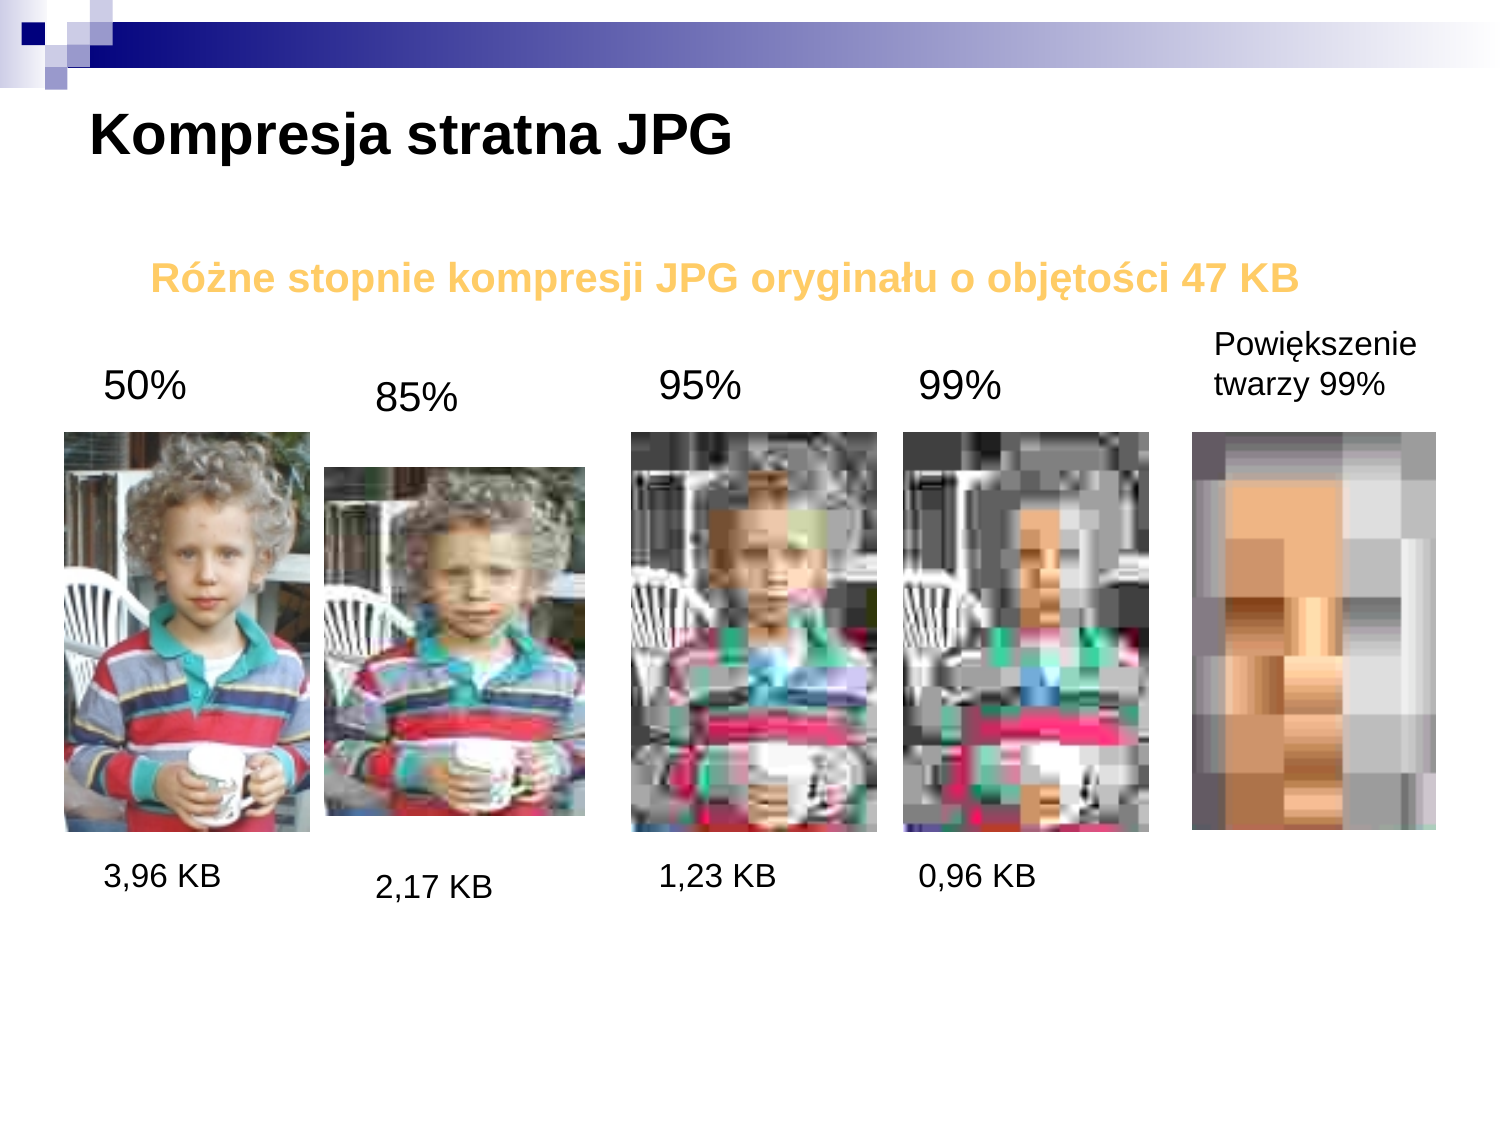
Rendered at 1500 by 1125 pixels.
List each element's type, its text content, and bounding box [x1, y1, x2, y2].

picture [631, 432, 877, 832]
text_box 2,17 KB [360, 857, 597, 914]
text_box 85% [360, 361, 597, 428]
text_box 3,96 KB [88, 846, 326, 902]
text_box 99% [903, 350, 1141, 416]
title Kompresja stratna JPG [75, 74, 1426, 188]
text_box 1,23 KB [643, 846, 881, 902]
picture [324, 467, 585, 816]
text_box Różne stopnie kompresji JPG oryginału o objętości 47 KB [135, 243, 1341, 309]
picture [903, 432, 1149, 832]
picture [1192, 432, 1436, 830]
text_box 50% [88, 350, 326, 416]
text_box 95% [643, 350, 881, 416]
picture [64, 432, 310, 832]
text_box Powiększenie twarzy 99% [1198, 314, 1436, 410]
text_box 0,96 KB [903, 846, 1141, 902]
